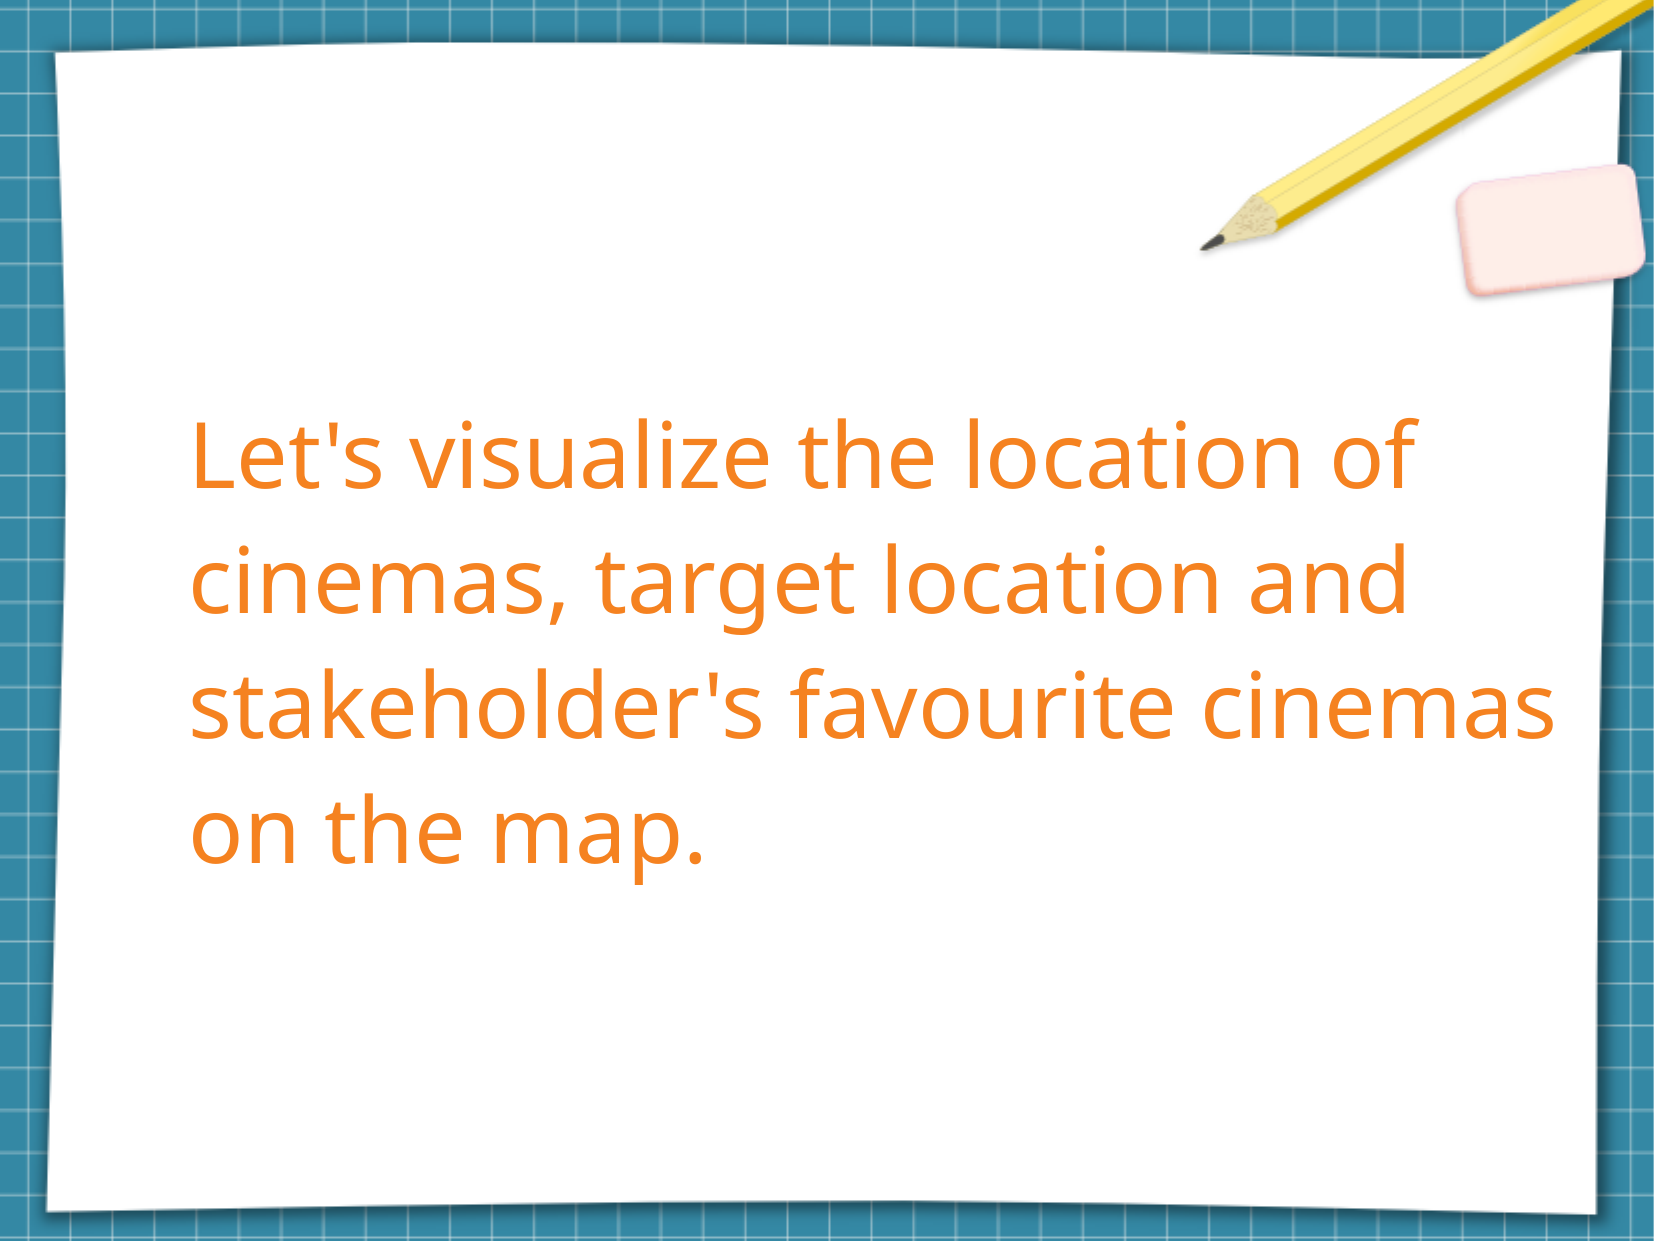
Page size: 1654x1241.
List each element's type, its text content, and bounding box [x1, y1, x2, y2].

list Let's visualize the location of cinemas, target location and stakeholder's favourite cinemas on the map. [118, 391, 1607, 1111]
picture [0, 0, 1654, 1241]
